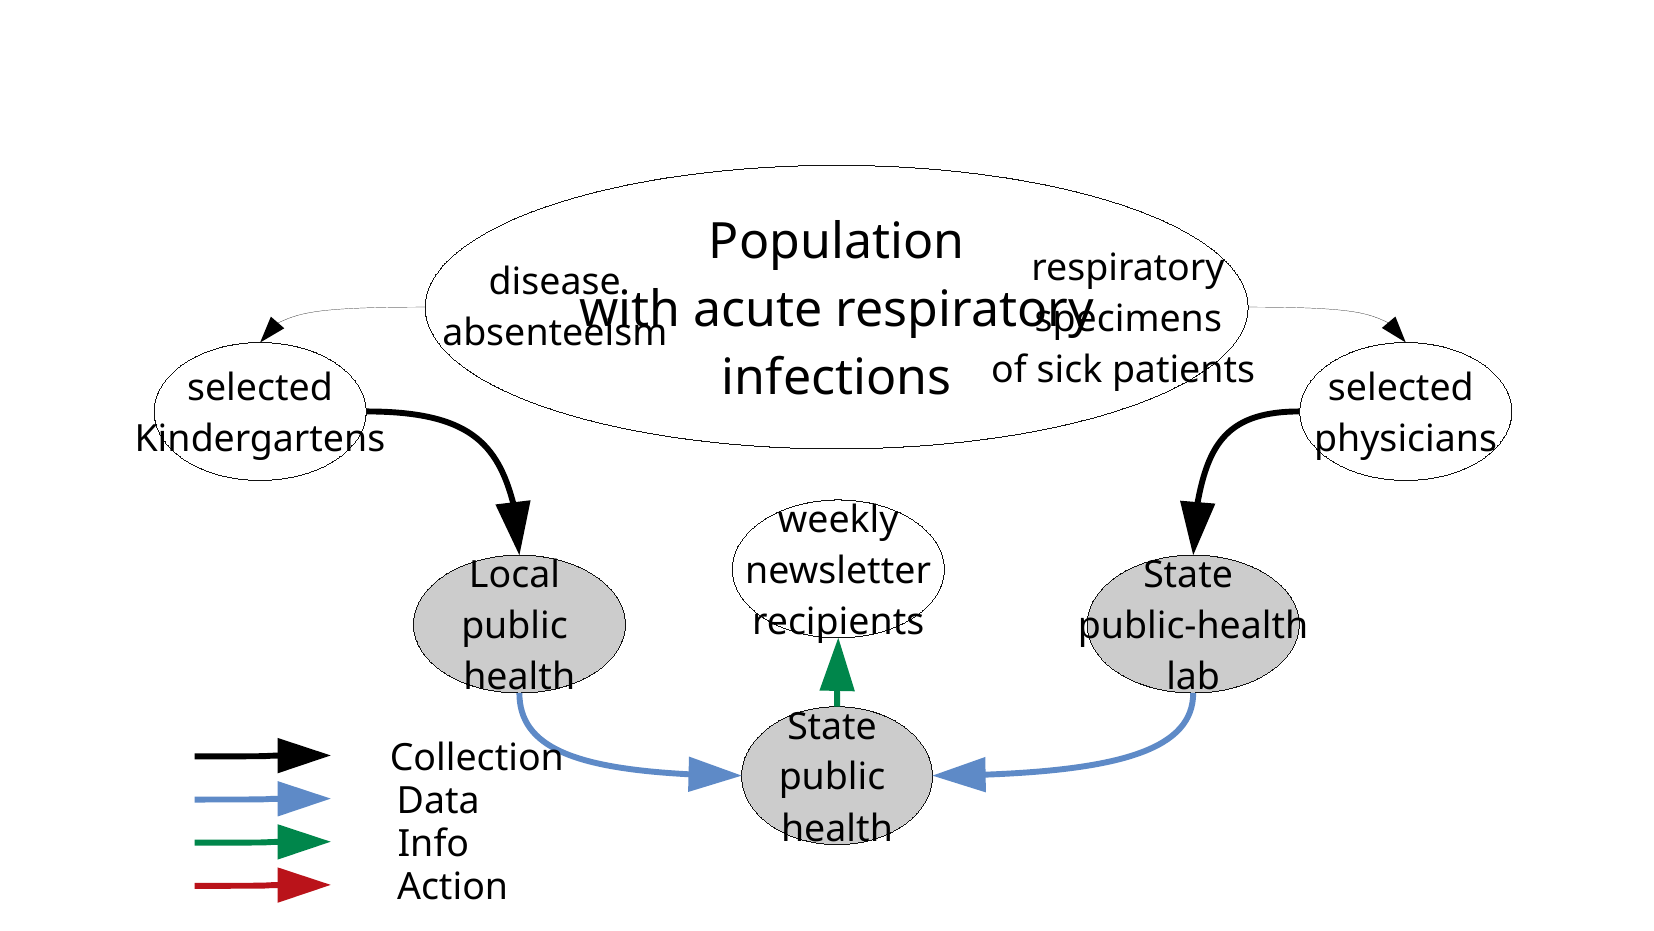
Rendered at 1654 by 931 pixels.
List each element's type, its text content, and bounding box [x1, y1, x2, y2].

text_box State public-health lab [1087, 555, 1300, 693]
text_box respiratory specimens of sick patients [1022, 248, 1235, 386]
text_box Local public health [413, 555, 626, 693]
text_box State public health [741, 706, 933, 845]
text_box weekly newsletter recipients [732, 499, 945, 638]
text_box selected Kindergartens [154, 342, 367, 481]
text_box disease absenteeism [448, 236, 661, 375]
text_box selected physicians [1299, 342, 1512, 481]
text_box Population with acute respiratory infections [425, 165, 1249, 449]
